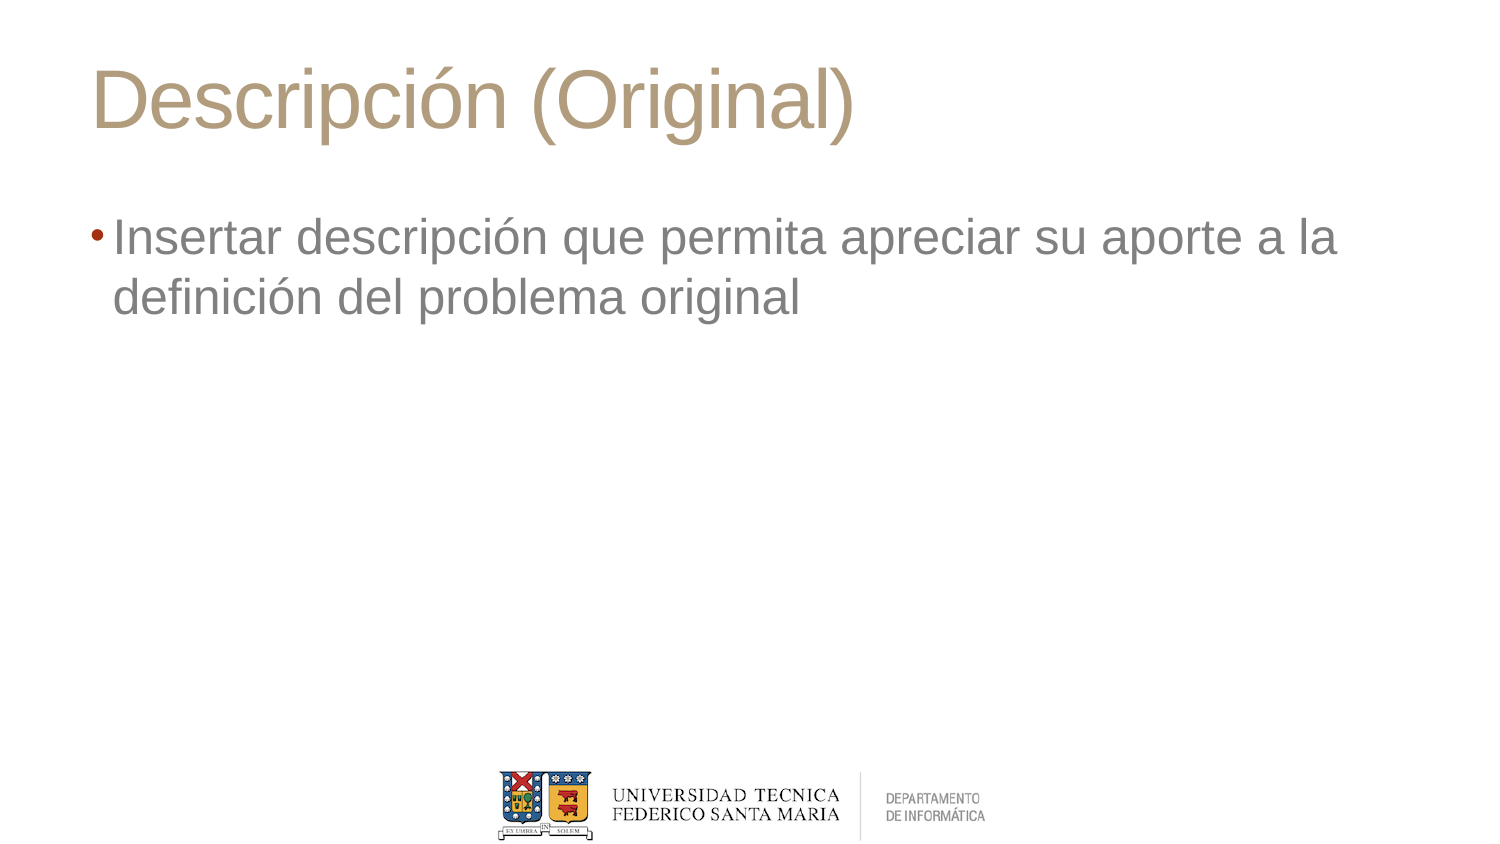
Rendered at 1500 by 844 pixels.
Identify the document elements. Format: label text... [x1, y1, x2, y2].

picture [494, 797, 1006, 842]
title Descripción (Original) [75, 33, 1425, 156]
list Insertar descripción que permita apreciar su aporte a la definición del problema original [75, 196, 1425, 797]
